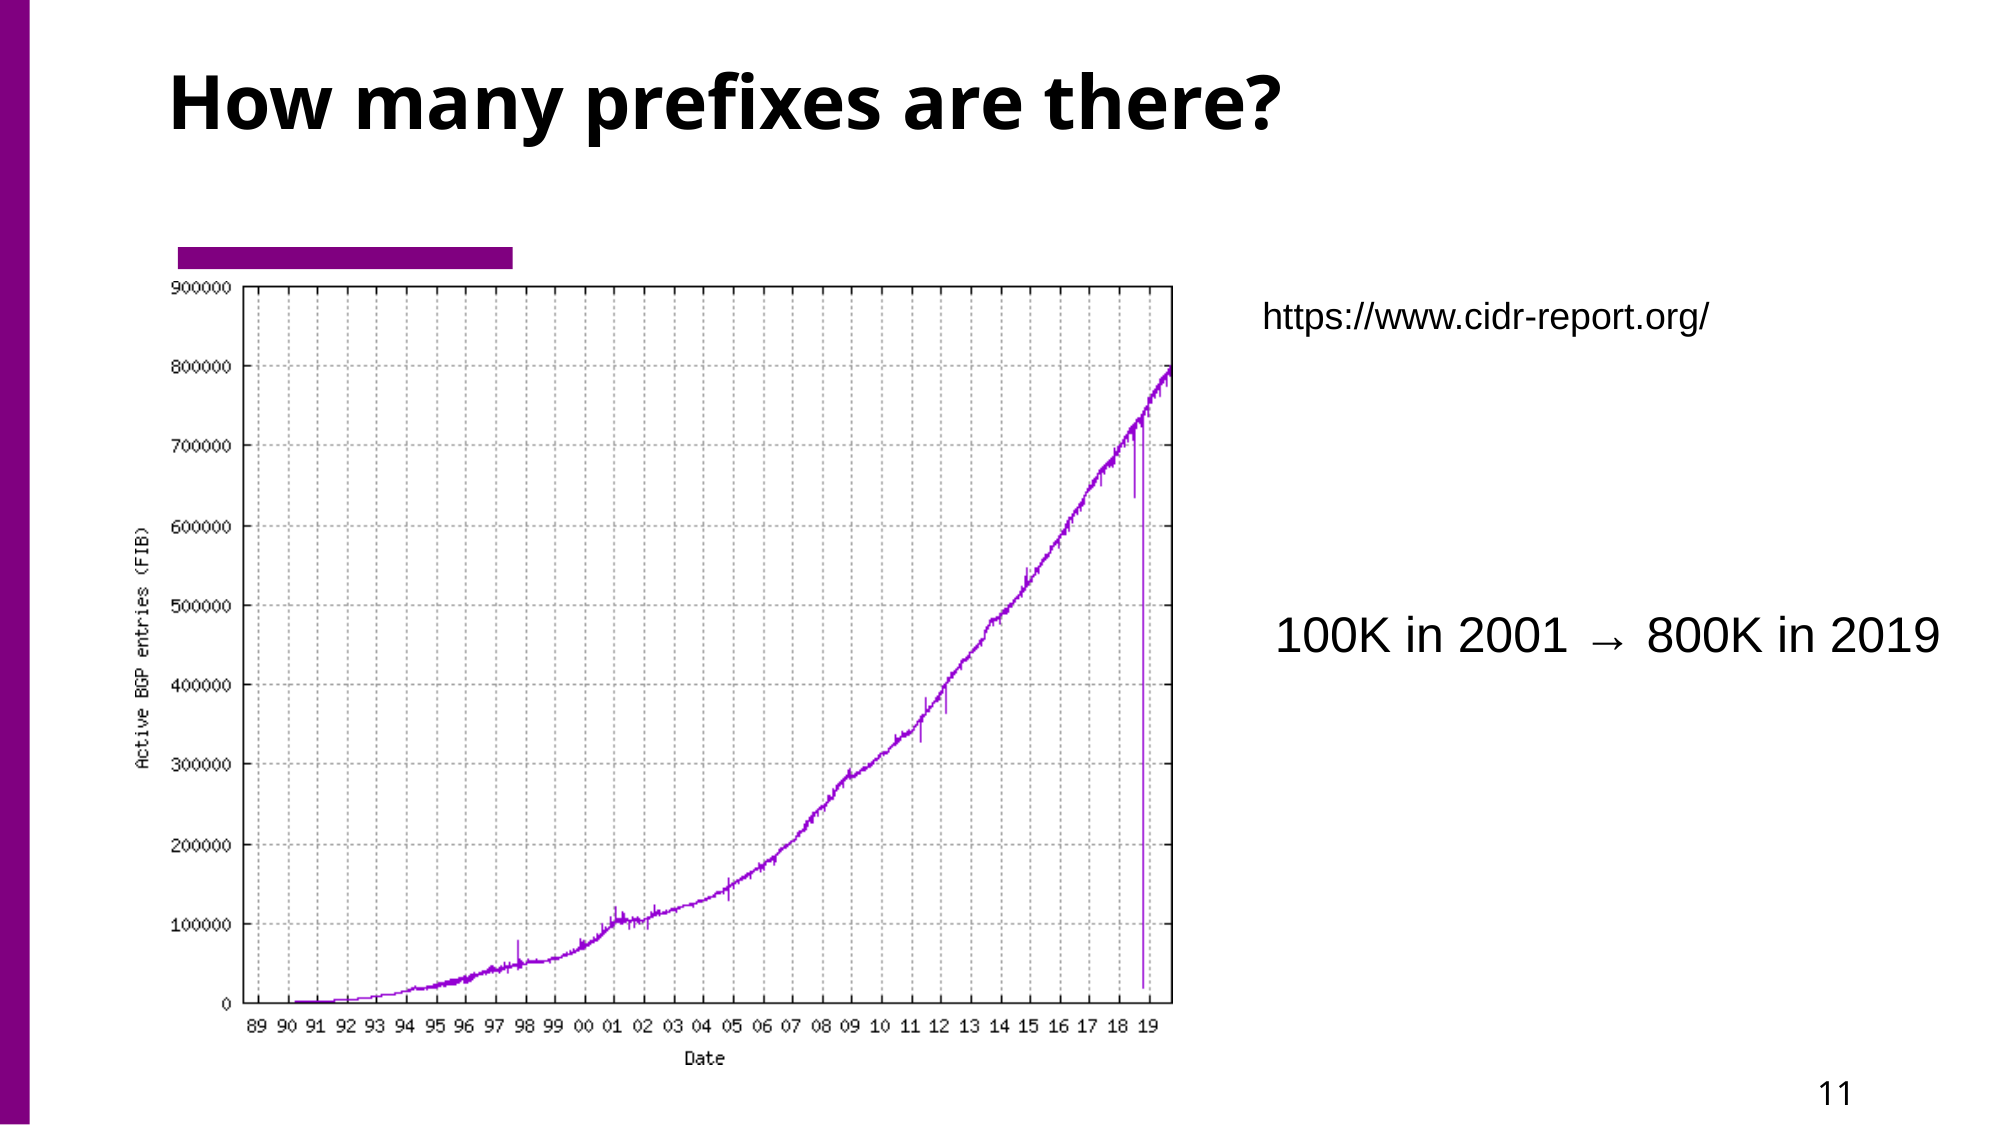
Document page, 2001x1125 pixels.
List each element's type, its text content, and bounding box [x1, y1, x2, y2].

text_box https://www.cidr-report.org/ [1247, 288, 1726, 346]
list [104, 218, 913, 982]
title How many prefixes are there? [116, 37, 1696, 163]
picture [135, 281, 1173, 1066]
text_box 100K in 2001 → 800K in 2019 [1260, 600, 1957, 727]
